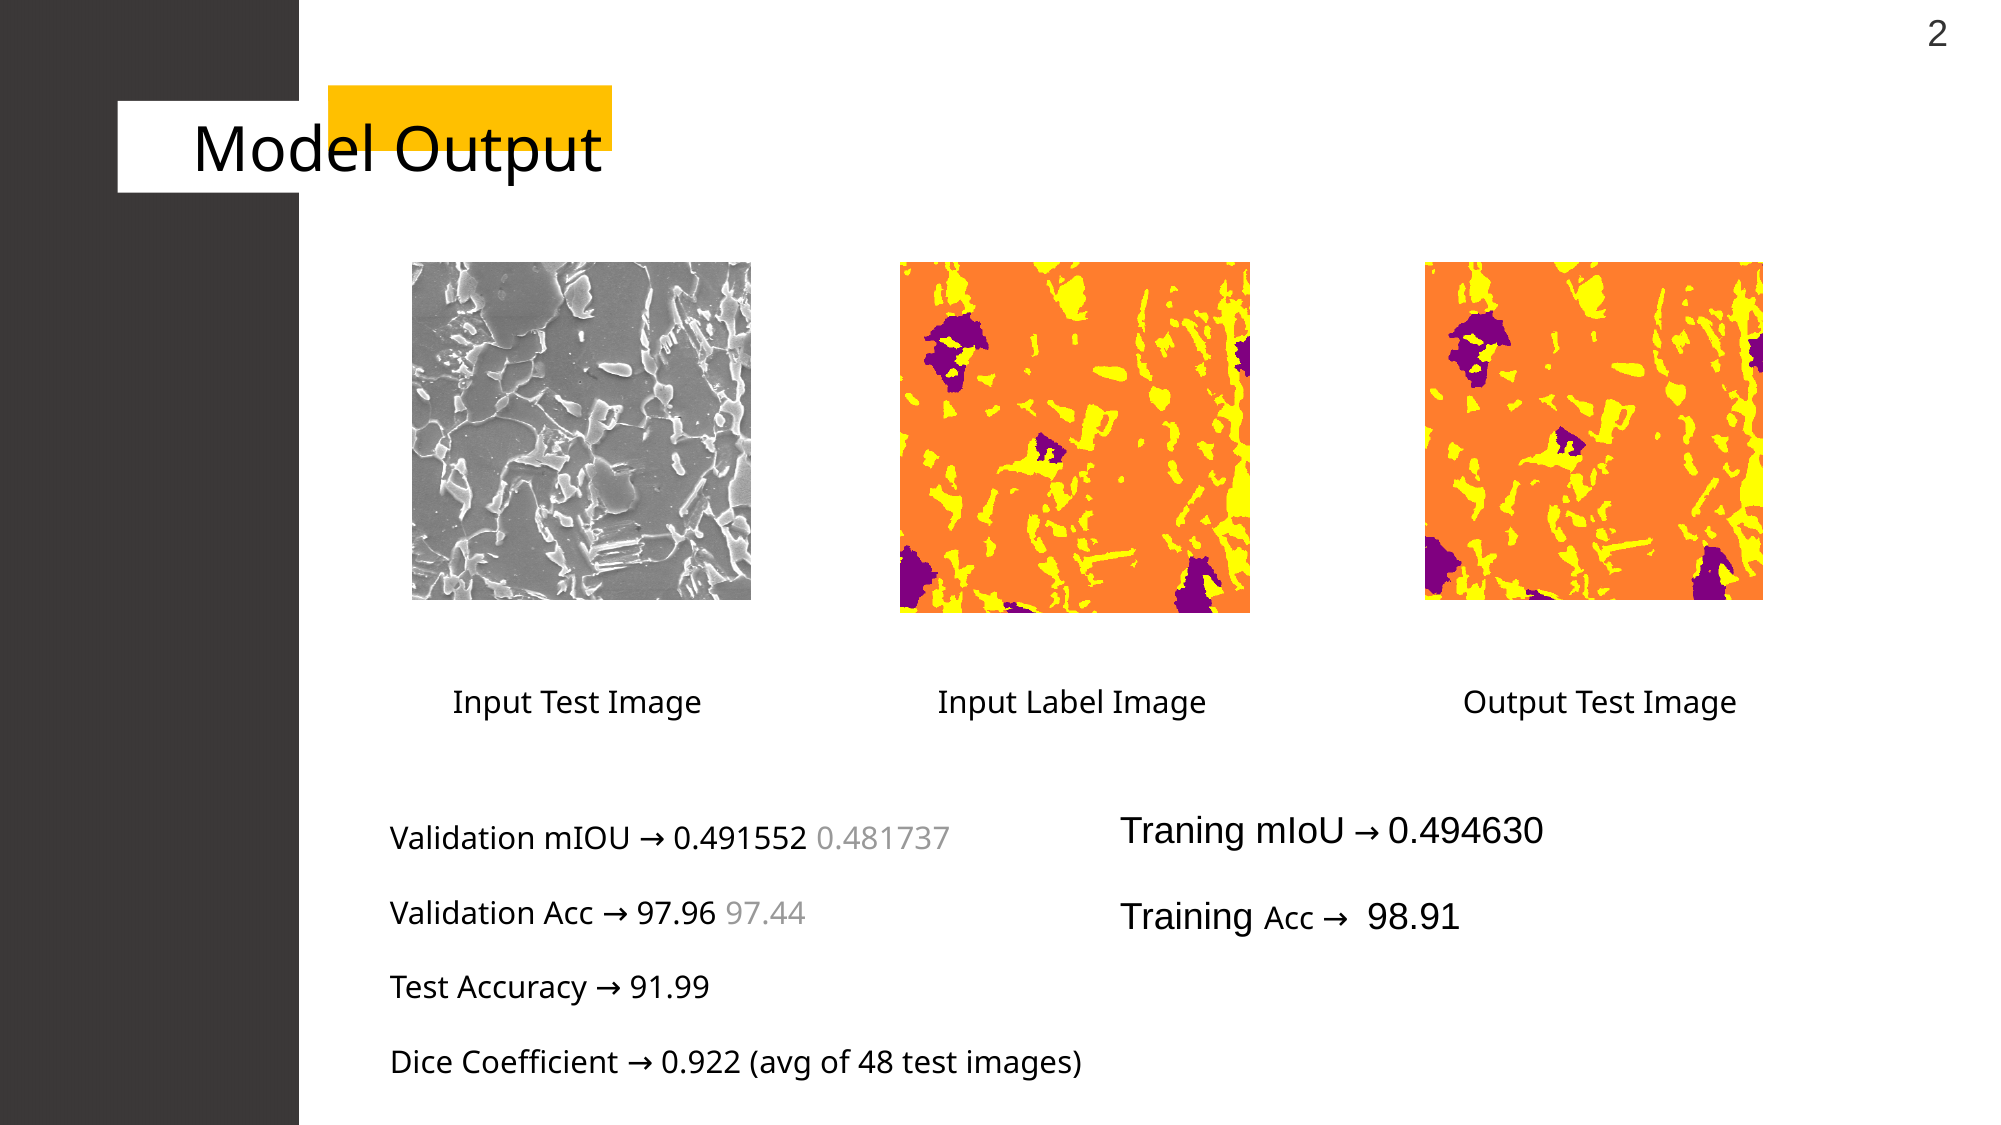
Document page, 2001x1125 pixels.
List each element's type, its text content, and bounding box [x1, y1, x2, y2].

picture [1425, 262, 1763, 601]
picture [412, 262, 751, 601]
text_box Input Test Image [438, 674, 753, 728]
text_box Validation mIOU → 0.491552 0.481737 Validation Acc → 97.96 97.44 Test Accuracy → 91.99 Dice Coefficient → 0.922 (avg of 48 test images) [374, 810, 1238, 1088]
text_box Model Output [178, 101, 619, 192]
text_box <number> [1912, 4, 2000, 76]
text_box [117, 85, 612, 193]
text_box Output Test Image [1448, 674, 1801, 728]
text_box Traning mIoU → 0.494630 Training Acc → 98.91 [1105, 802, 1913, 944]
text_box Input Label Image [923, 674, 1276, 728]
picture [0, 0, 299, 1125]
picture [900, 262, 1250, 613]
